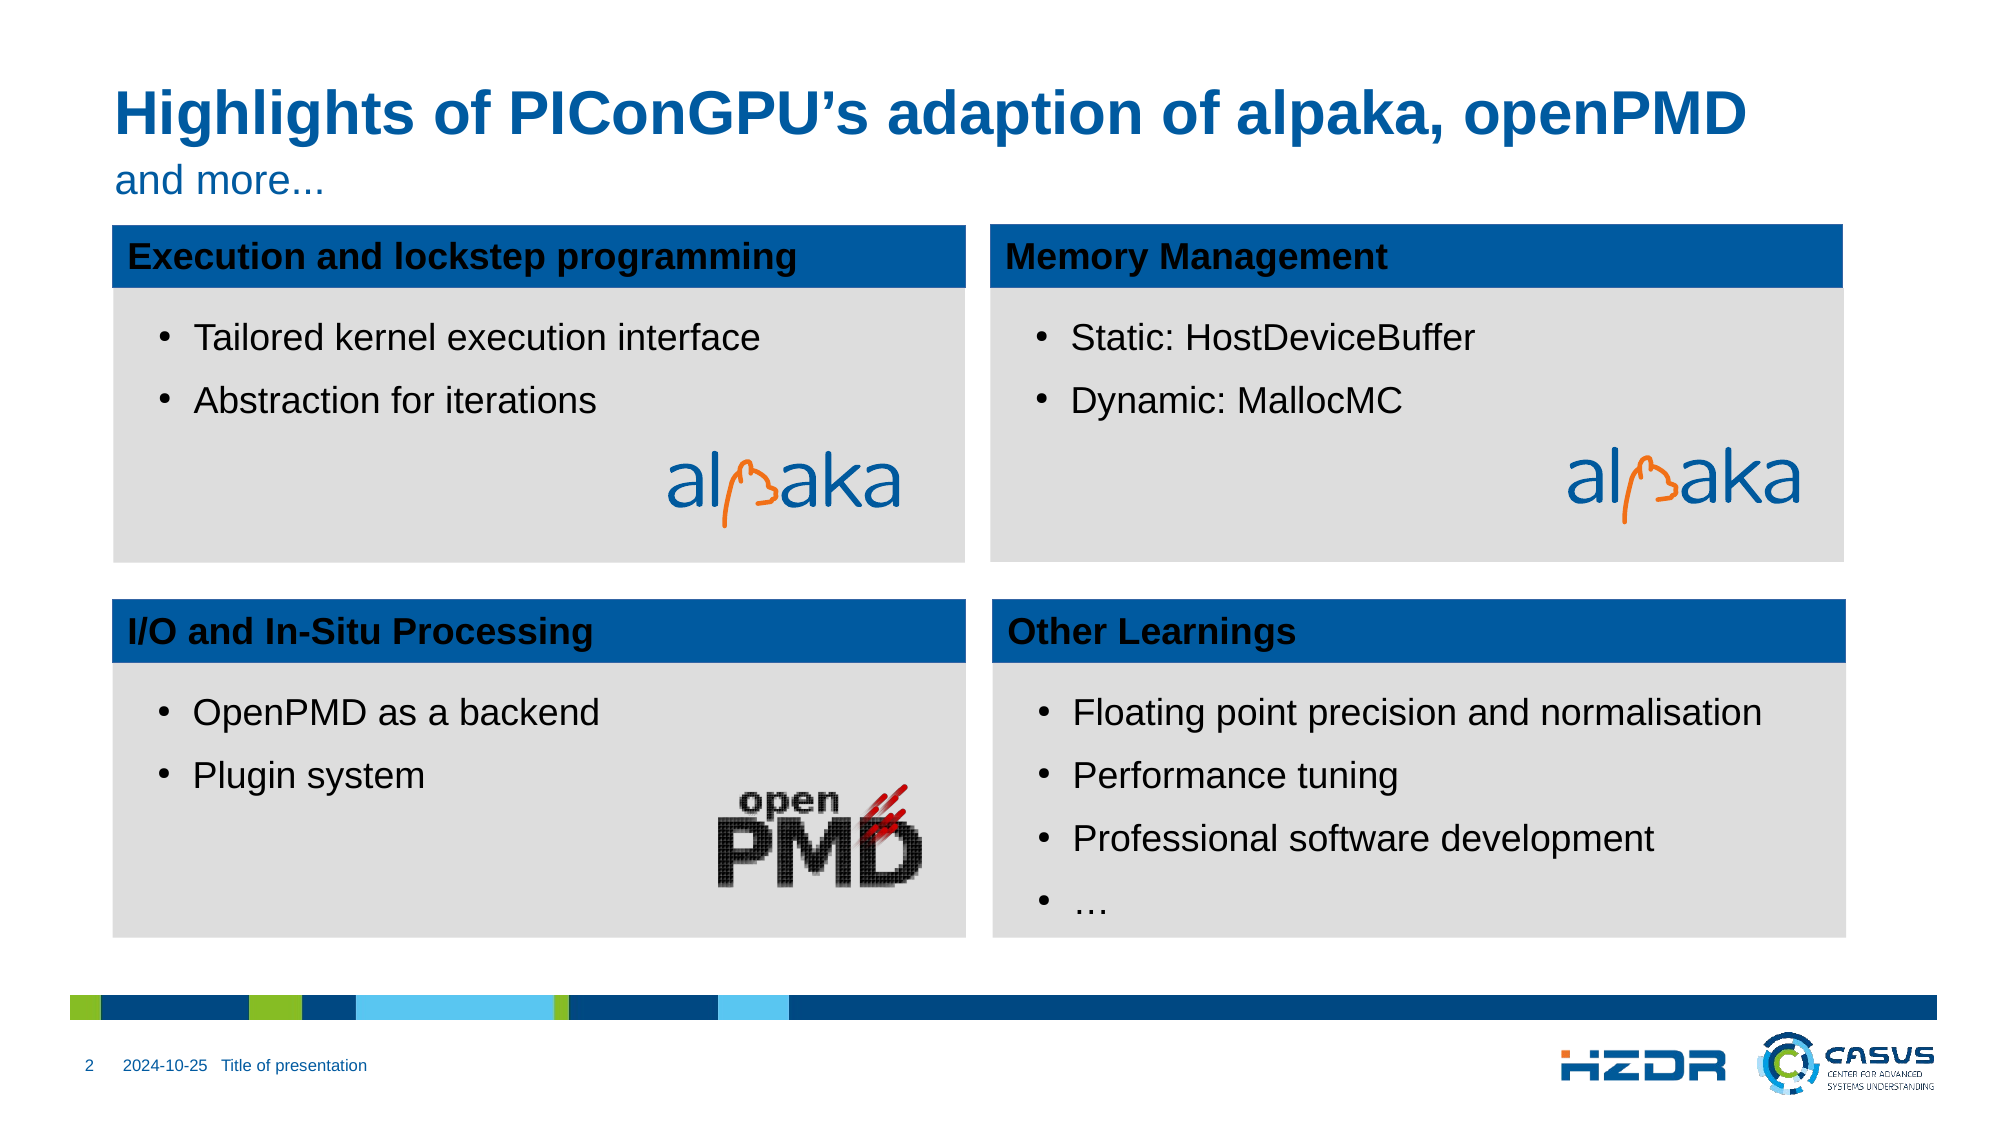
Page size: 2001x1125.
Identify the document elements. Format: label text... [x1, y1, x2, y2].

text_box Execution and lockstep programming [112, 225, 966, 288]
picture [1567, 446, 1801, 526]
text_box Static: HostDeviceBuffer Dynamic: MallocMC [990, 288, 1844, 562]
text_box Memory Management [990, 224, 1843, 288]
text_box Other Learnings [992, 599, 1846, 663]
text_box and more... [114, 152, 1267, 208]
picture [104, 995, 569, 1020]
text_box OpenPMD as a backend Plugin system [112, 663, 966, 938]
text_box I/O and In-Situ Processing [112, 599, 966, 663]
slide_number 2024-10-25 [107, 1034, 208, 1095]
picture [70, 995, 101, 1020]
title Highlights of PIConGPU’s adaption of alpaka, openPMD [114, 80, 1934, 148]
picture [707, 778, 938, 901]
picture [667, 450, 901, 529]
picture [1757, 1032, 1934, 1095]
picture [572, 995, 1937, 1020]
text_box Floating point precision and normalisation Performance tuning Professional software development … [992, 663, 1847, 938]
picture [1560, 1049, 1726, 1081]
text_box Tailored kernel execution interface Abstraction for iterations [113, 288, 965, 563]
